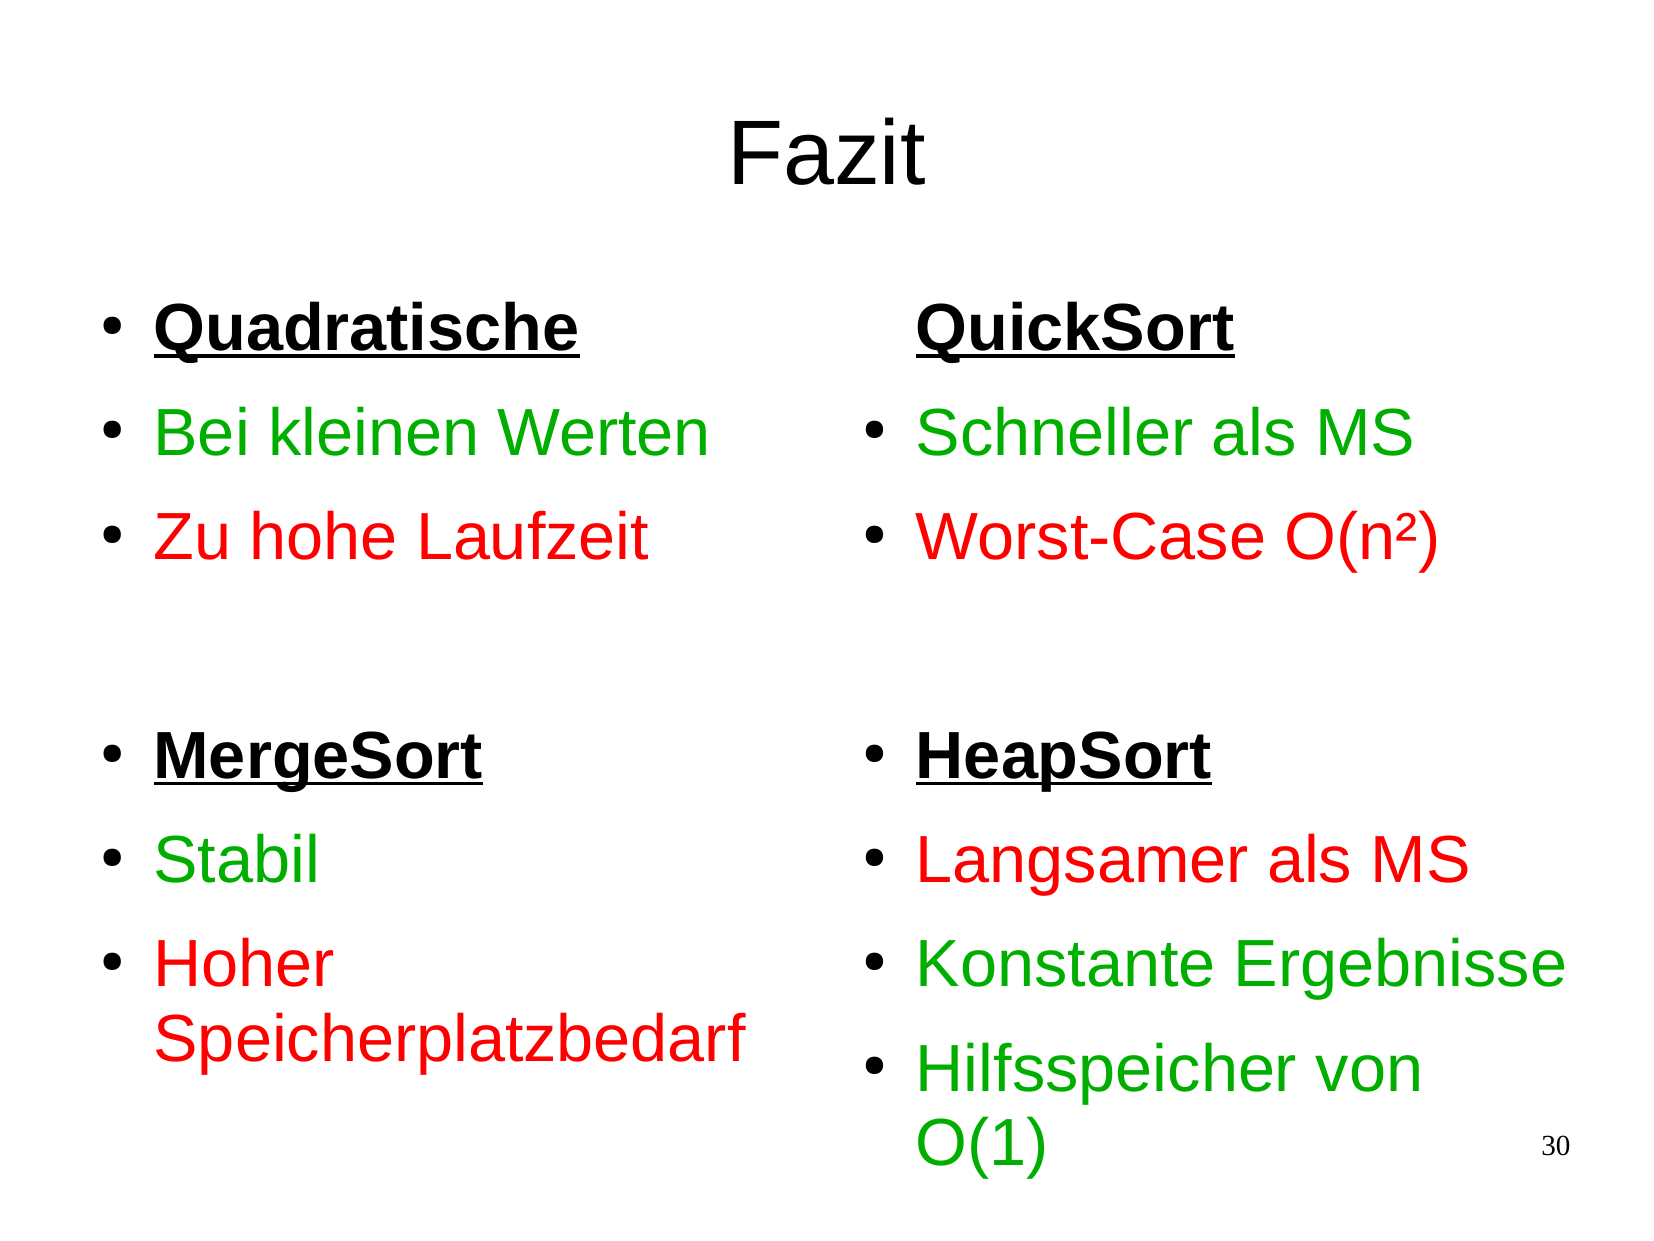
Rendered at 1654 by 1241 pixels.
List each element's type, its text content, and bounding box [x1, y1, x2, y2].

list QuickSort Schneller als MS Worst-Case O(n²) [845, 290, 1572, 681]
list HeapSort Langsamer als MS Konstante Ergebnisse Hilfsspeicher von O(1) [845, 717, 1572, 1241]
list Quadratische Bei kleinen Werten Zu hohe Laufzeit [82, 290, 809, 681]
list MergeSort Stabil Hoher Speicherplatzbedarf [82, 717, 809, 1181]
title Fazit [82, 49, 1571, 257]
